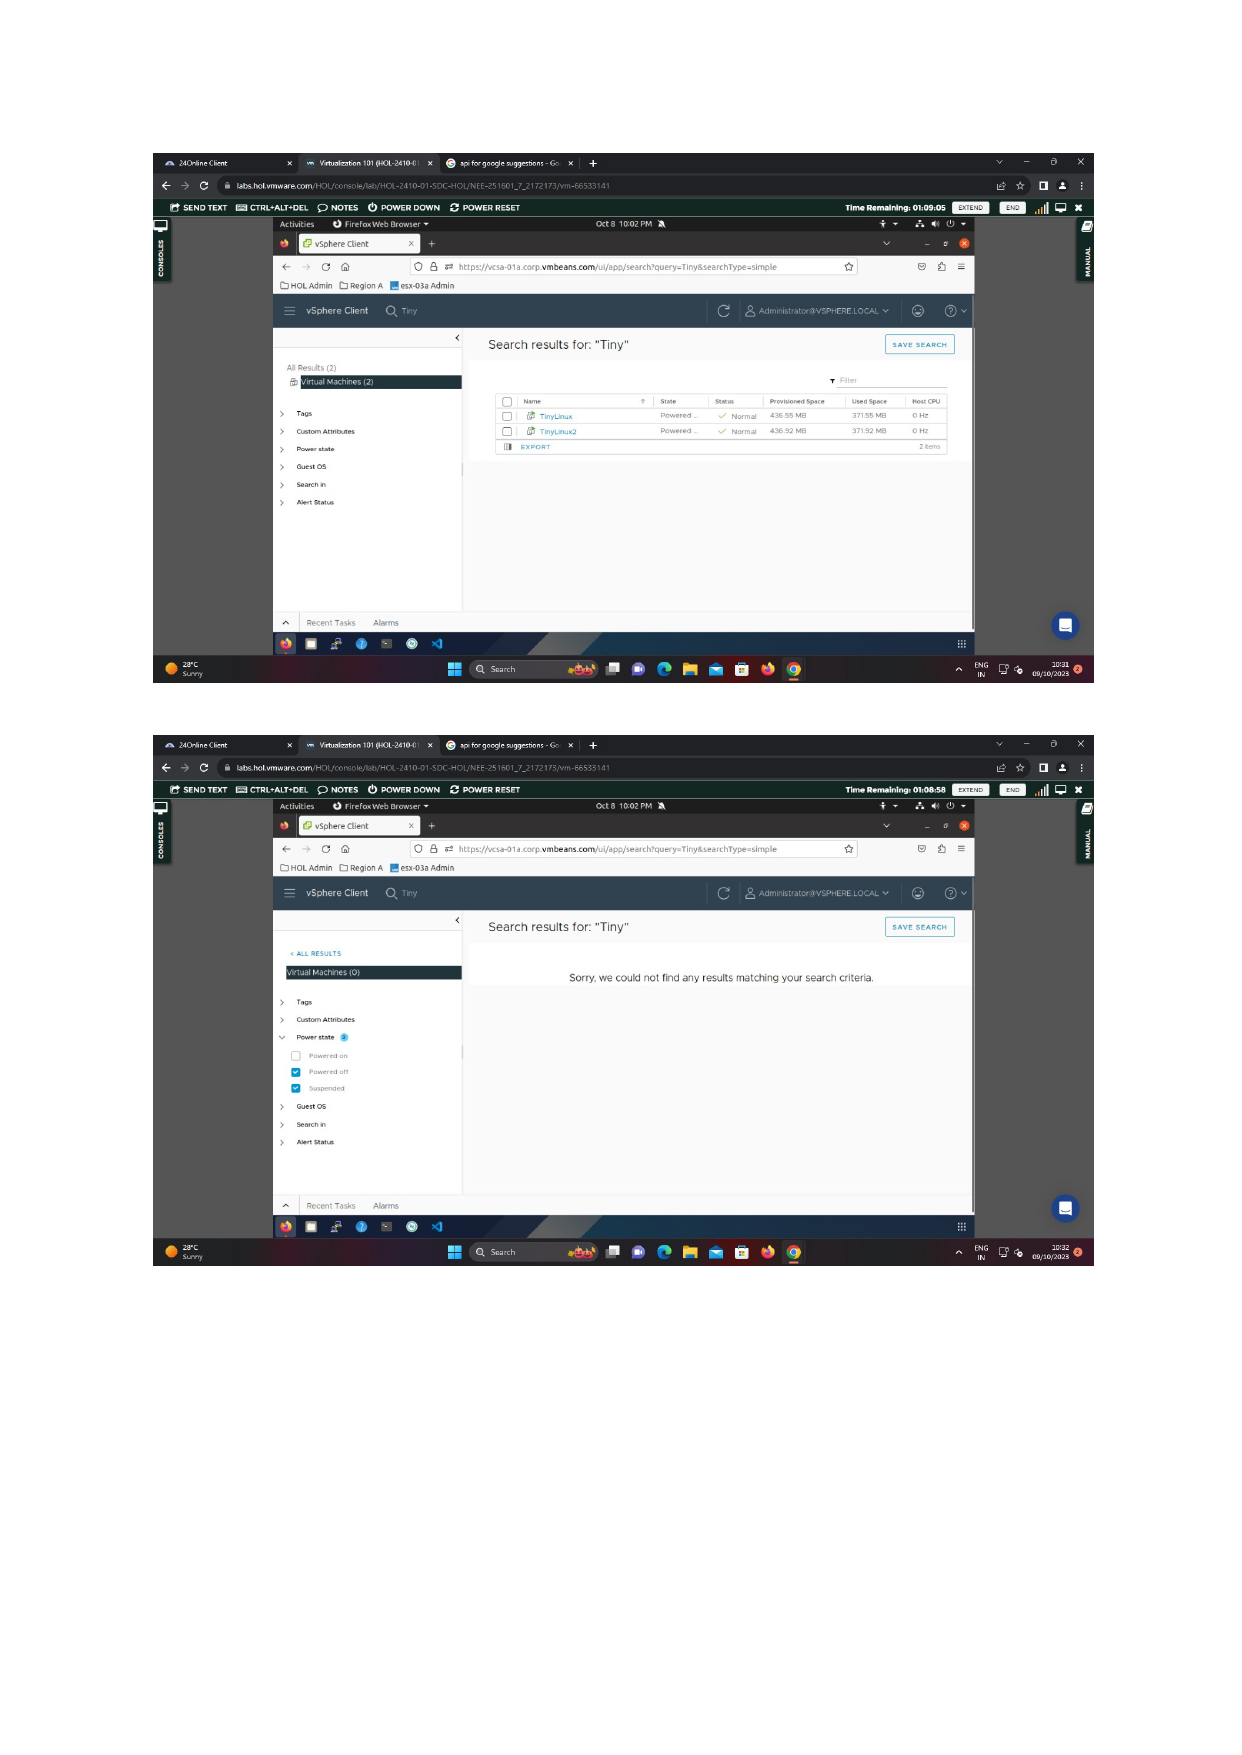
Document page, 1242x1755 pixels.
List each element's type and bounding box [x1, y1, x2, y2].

picture [153, 735, 1094, 1266]
picture [153, 153, 1094, 683]
